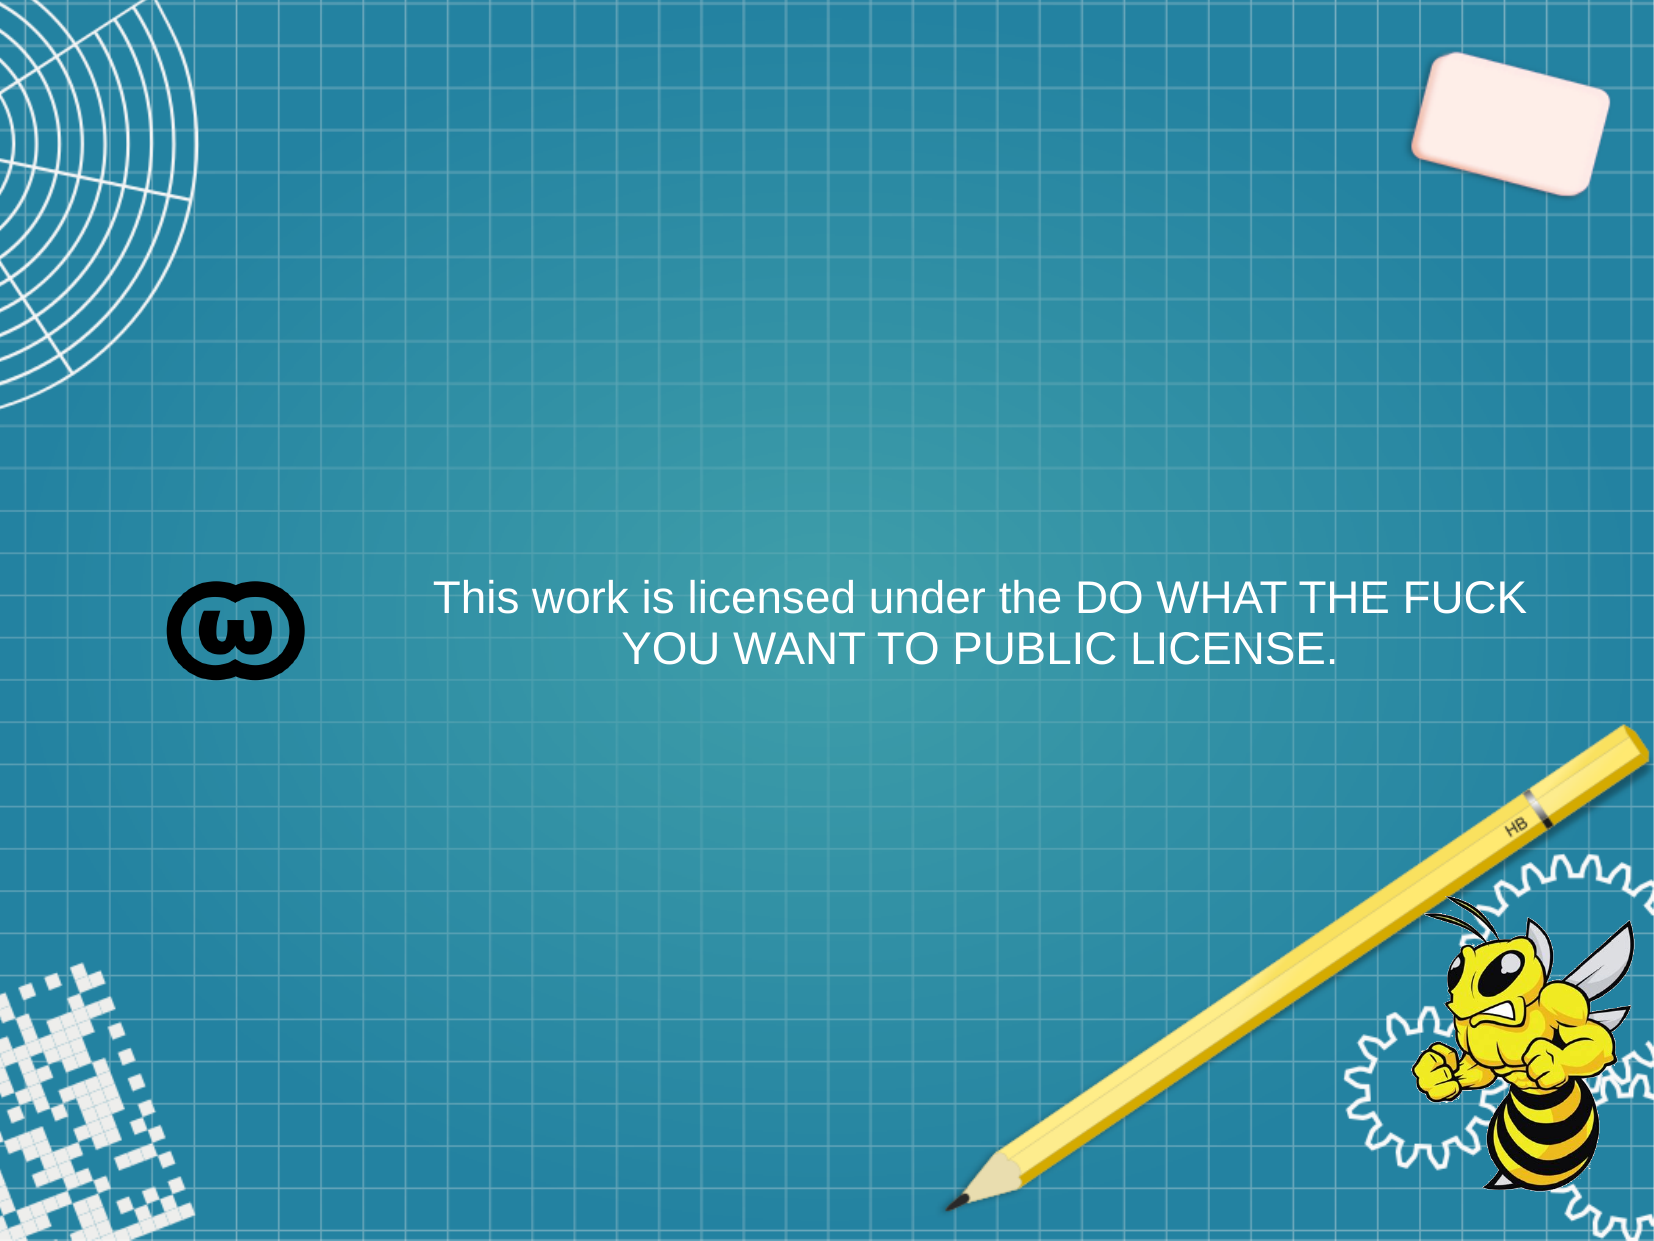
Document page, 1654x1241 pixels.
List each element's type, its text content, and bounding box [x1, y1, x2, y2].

title This work is licensed under the DO WHAT THE FUCK YOU WANT TO PUBLIC LICENSE. [389, 519, 1571, 727]
picture [0, 0, 1654, 1241]
